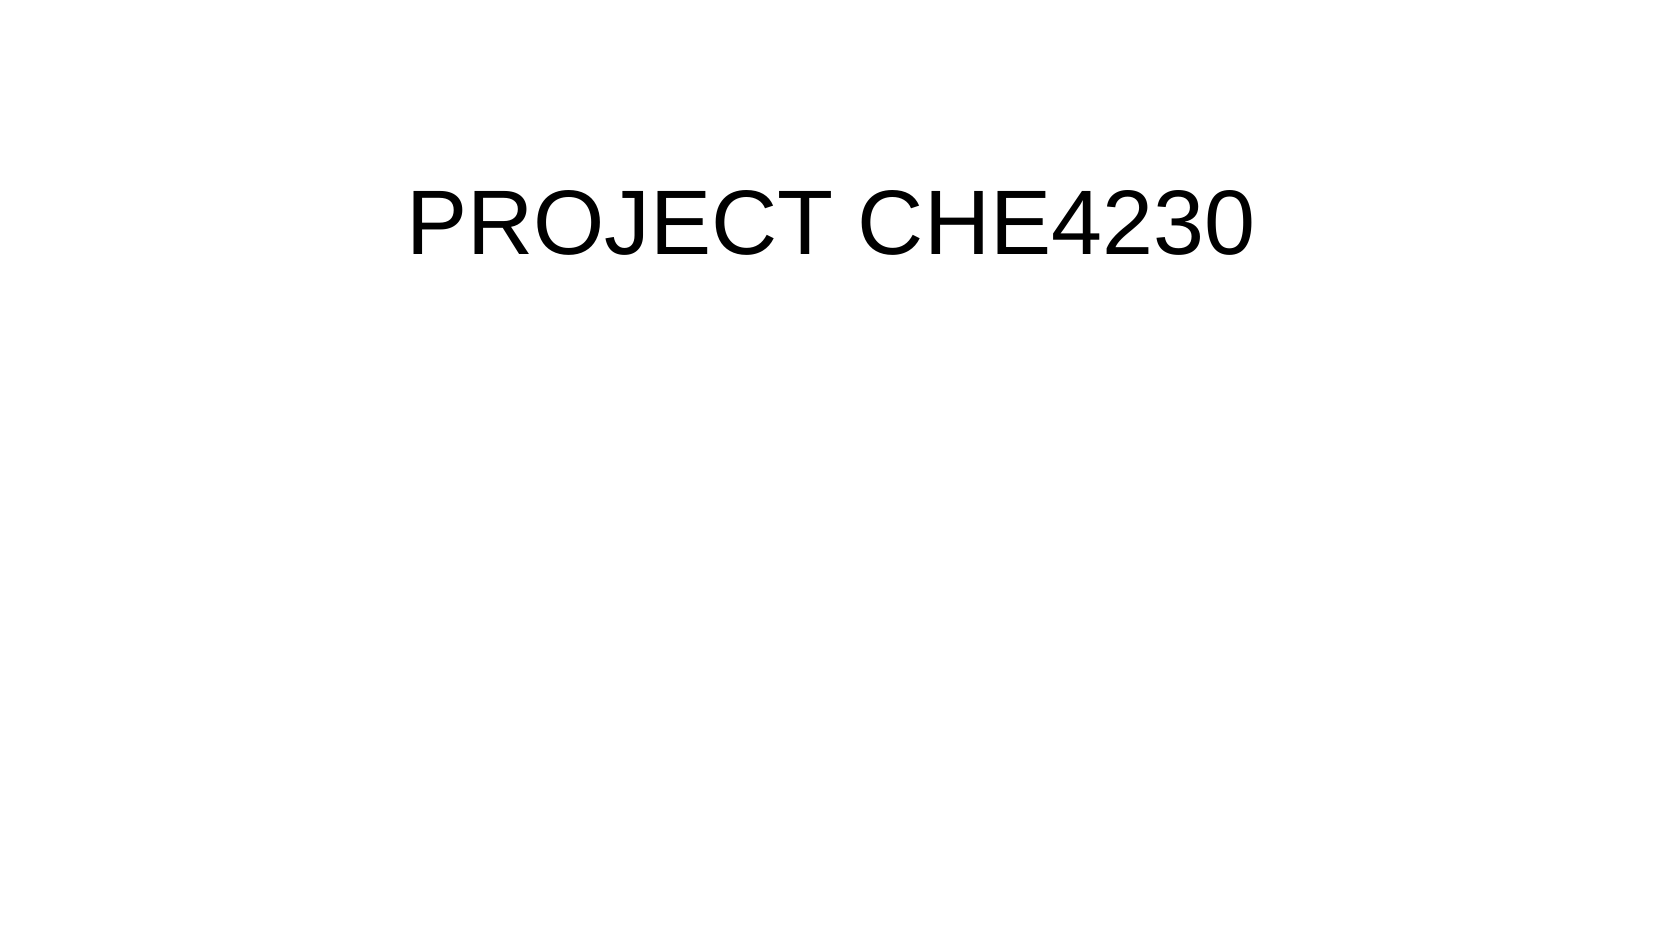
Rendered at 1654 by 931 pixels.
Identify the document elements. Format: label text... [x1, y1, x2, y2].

title PROJECT CHE4230 [86, 144, 1576, 301]
